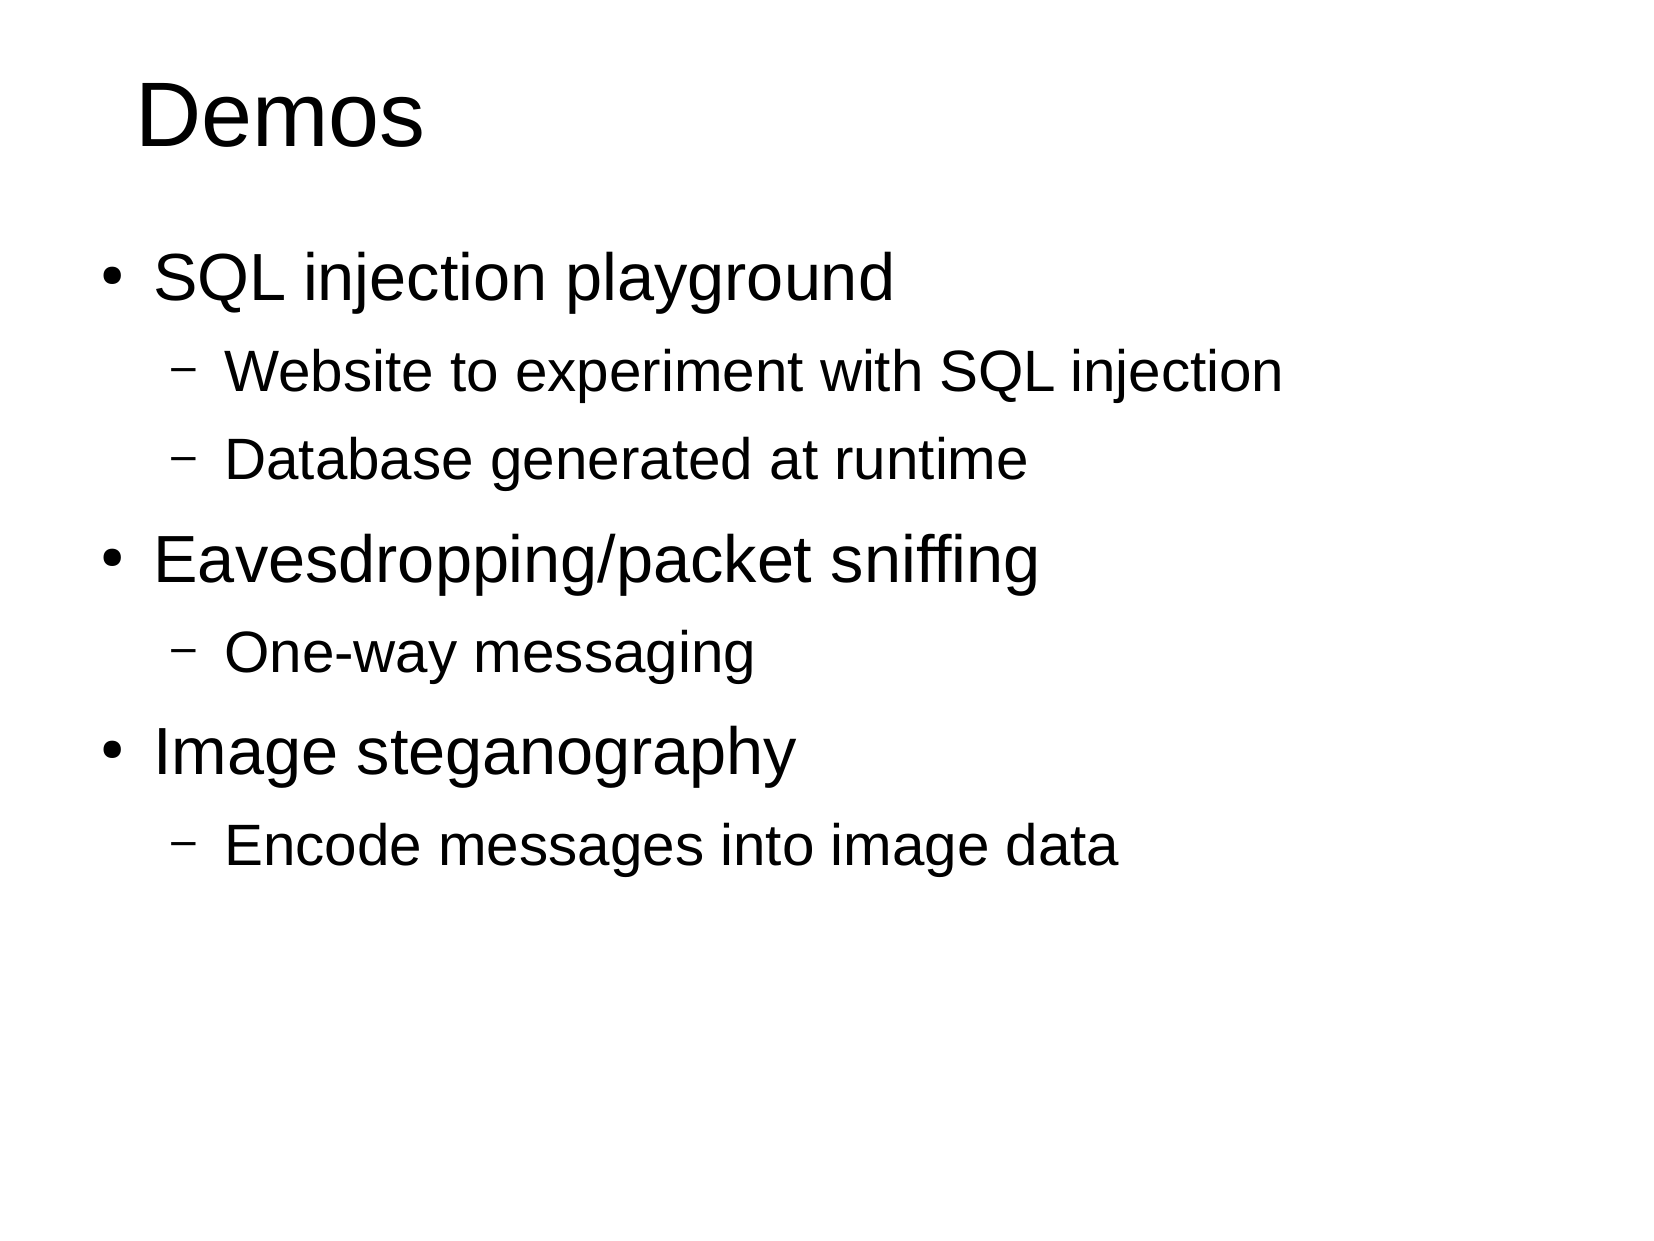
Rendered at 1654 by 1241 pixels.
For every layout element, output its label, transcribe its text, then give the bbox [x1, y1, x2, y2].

list SQL injection playground Website to experiment with SQL injection Database generated at runtime Eavesdropping/packet sniffing One-way messaging Image steganography Encode messages into image data [82, 240, 1571, 1010]
title Demos [135, 49, 1571, 181]
